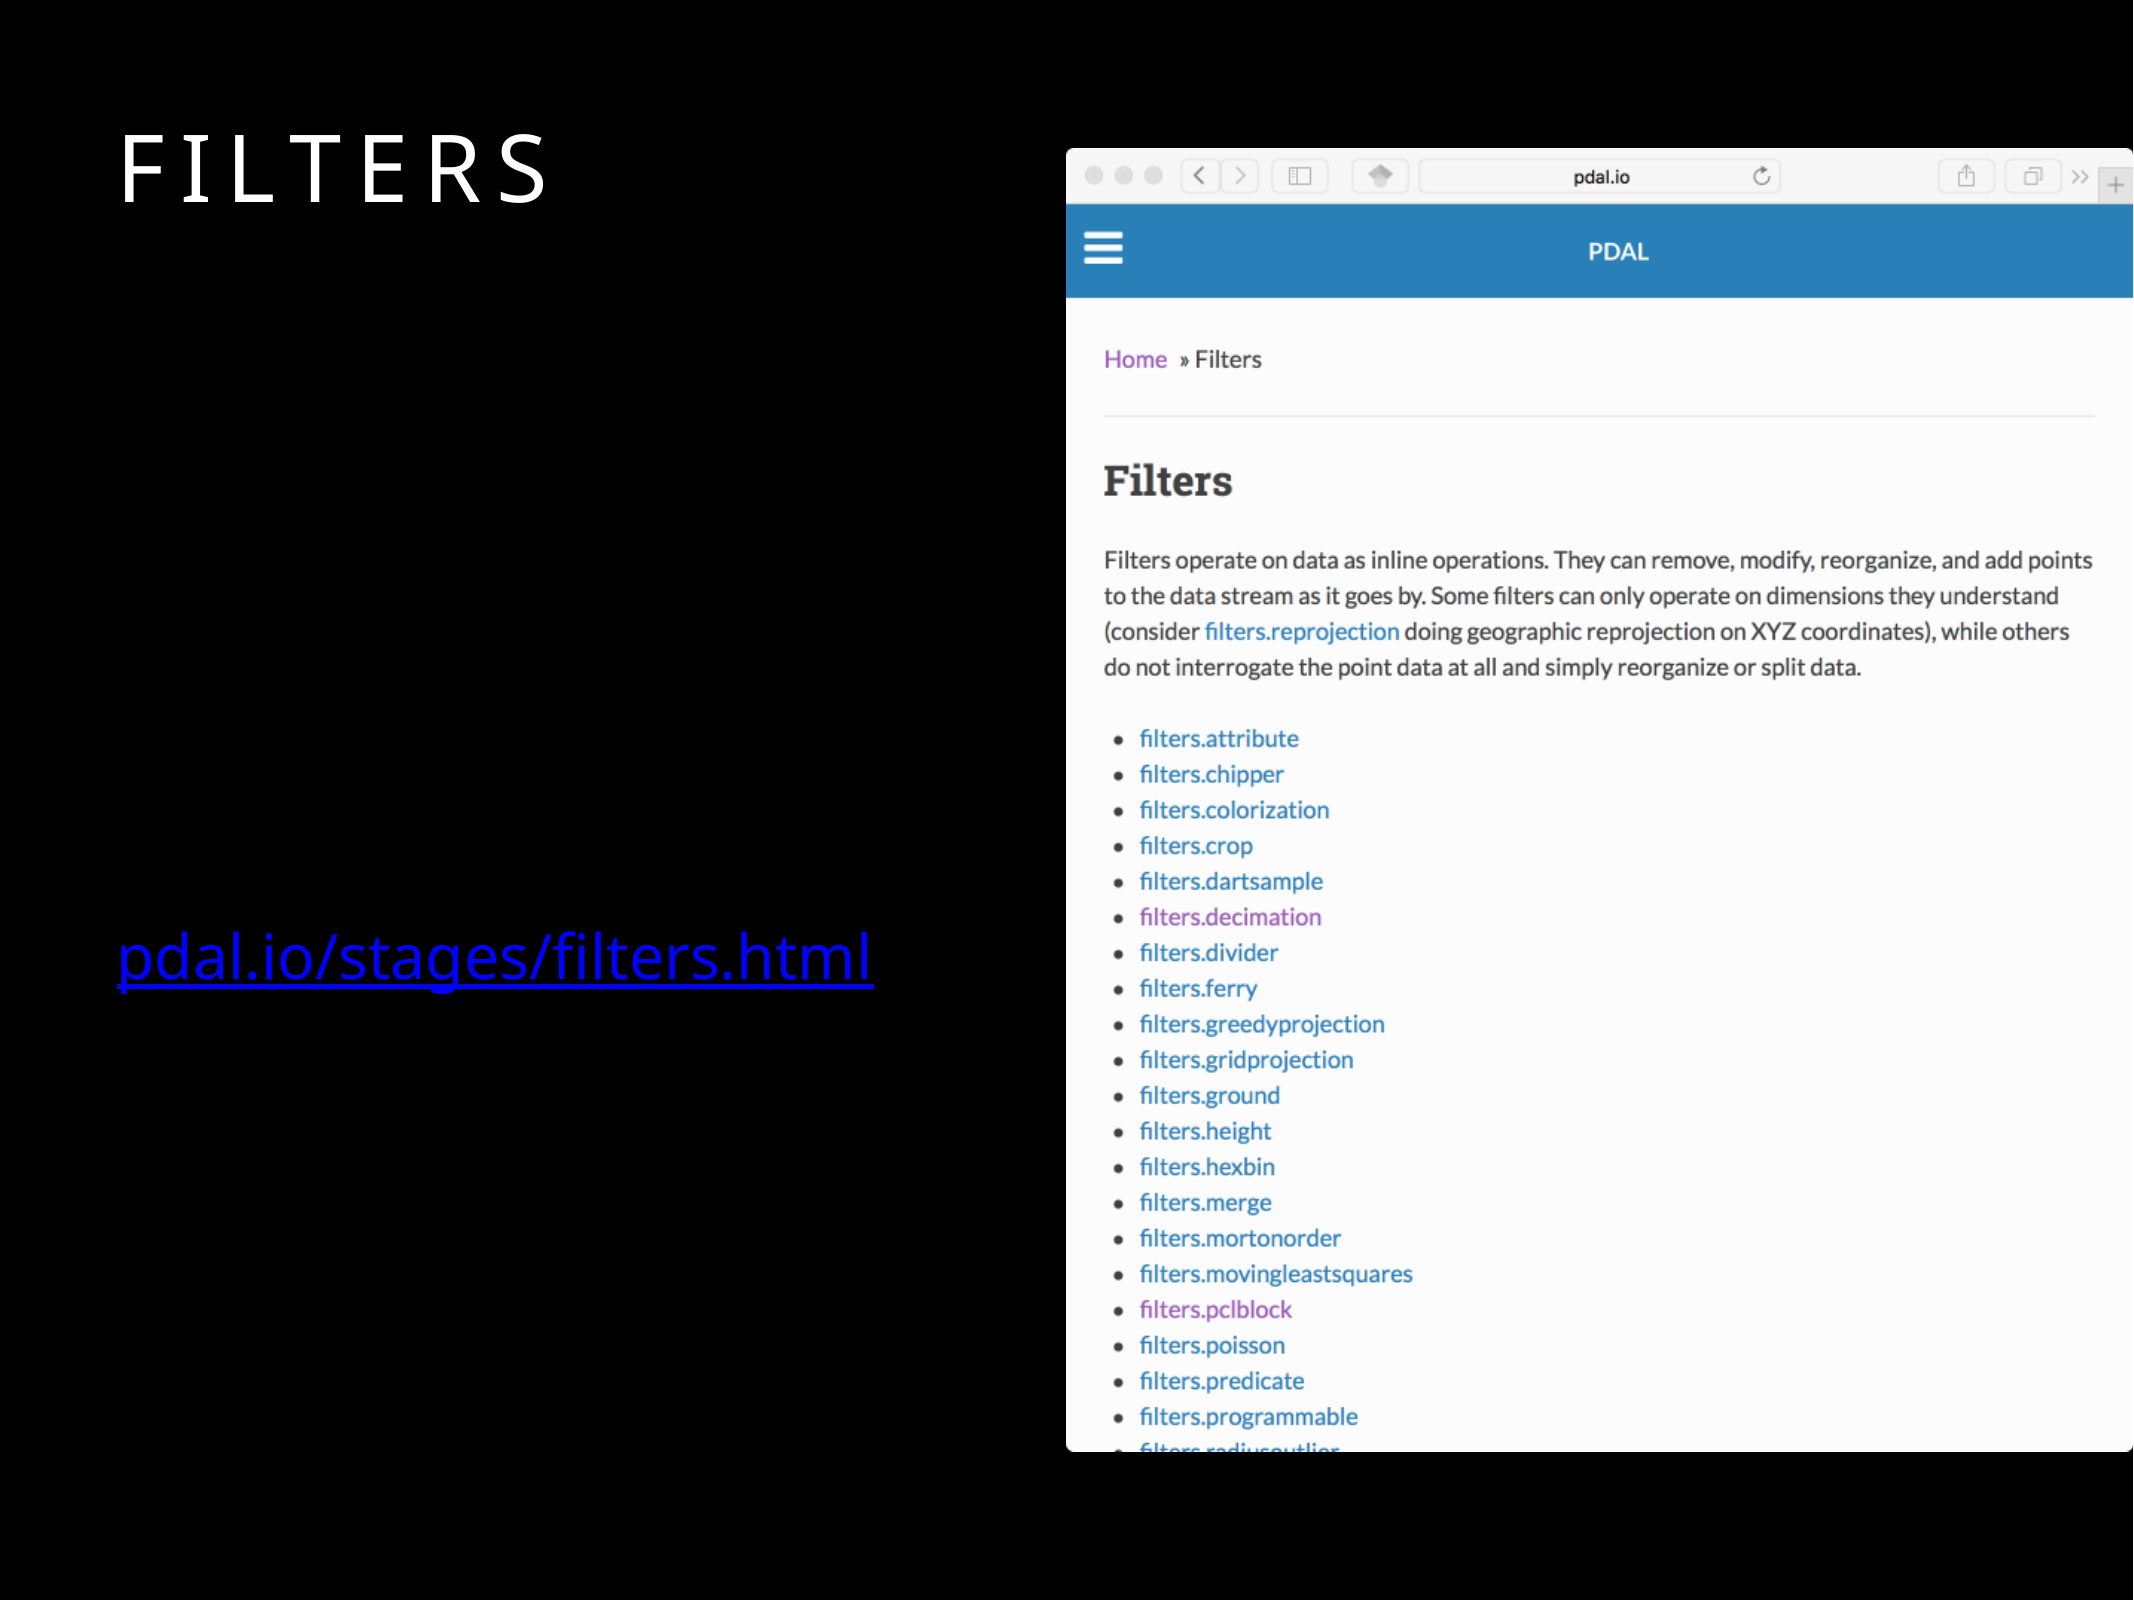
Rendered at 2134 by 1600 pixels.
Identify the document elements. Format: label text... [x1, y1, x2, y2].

picture [1066, 148, 2134, 1452]
list pdal.io/stages/filters.html [108, 462, 942, 1457]
title Filters [108, 99, 942, 405]
